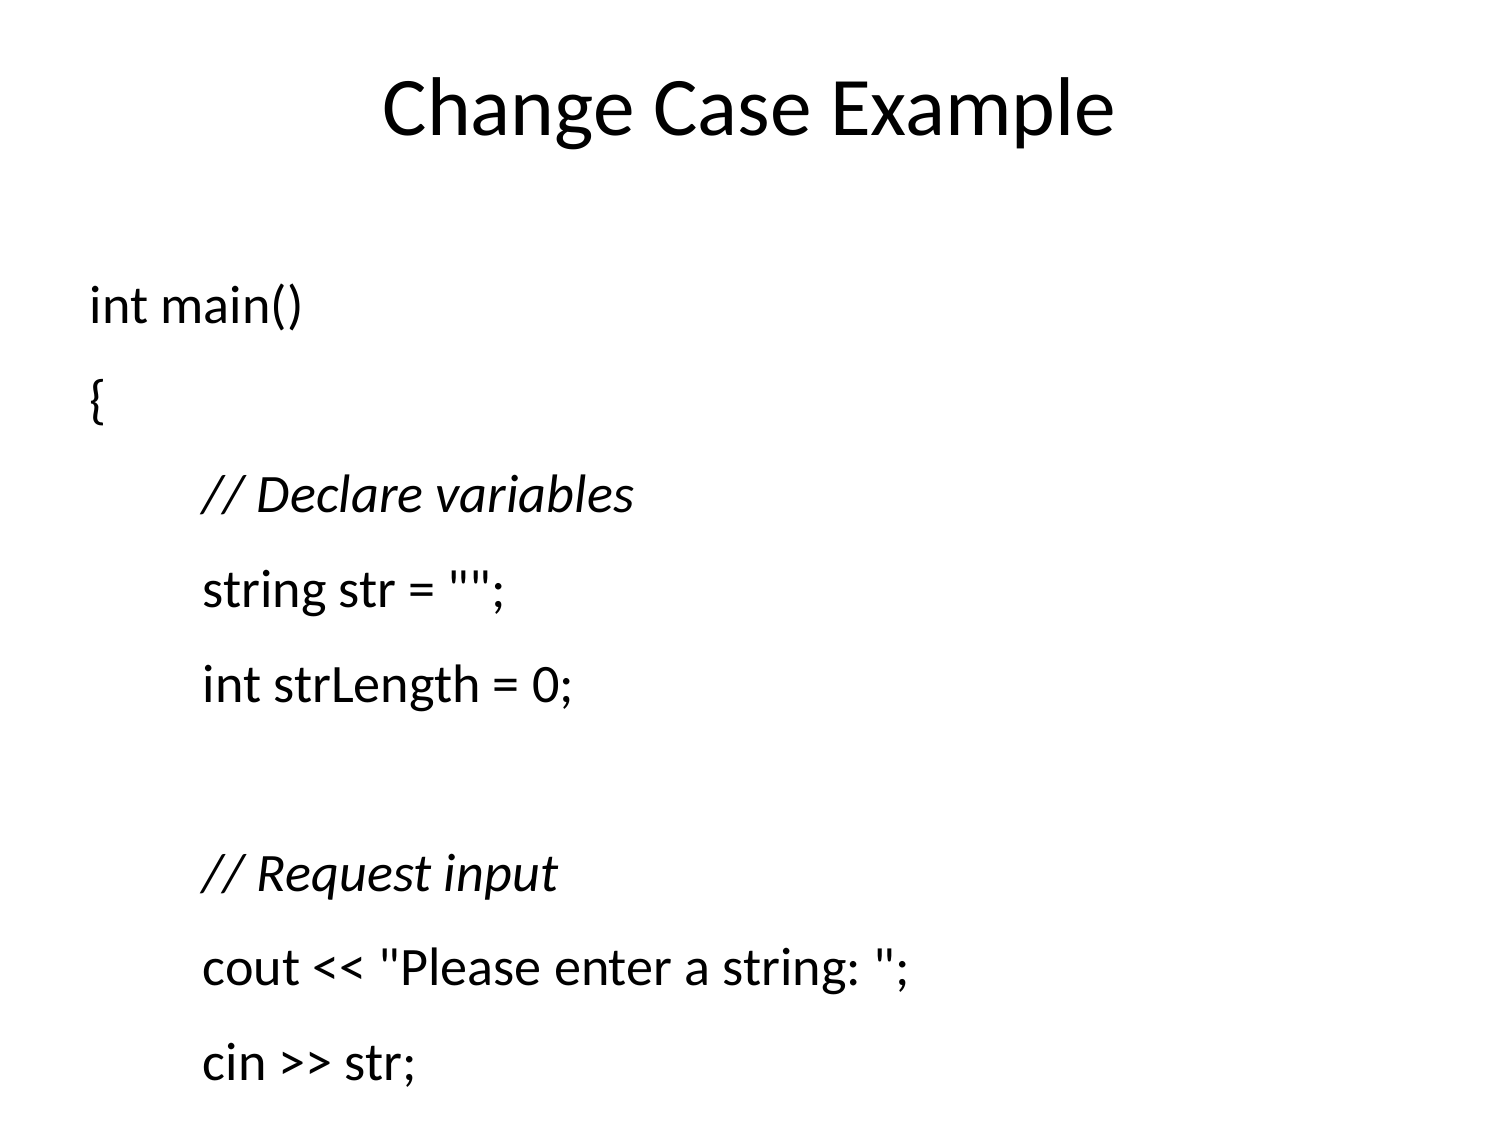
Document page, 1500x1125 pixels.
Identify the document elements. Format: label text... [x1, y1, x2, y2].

title Change Case Example [75, 45, 1425, 233]
list int main() { // Declare variables string str = ""; int strLength = 0; // Request input cout << "Please enter a string: "; cin >> str; strLength = str.length(); [75, 262, 1425, 1088]
